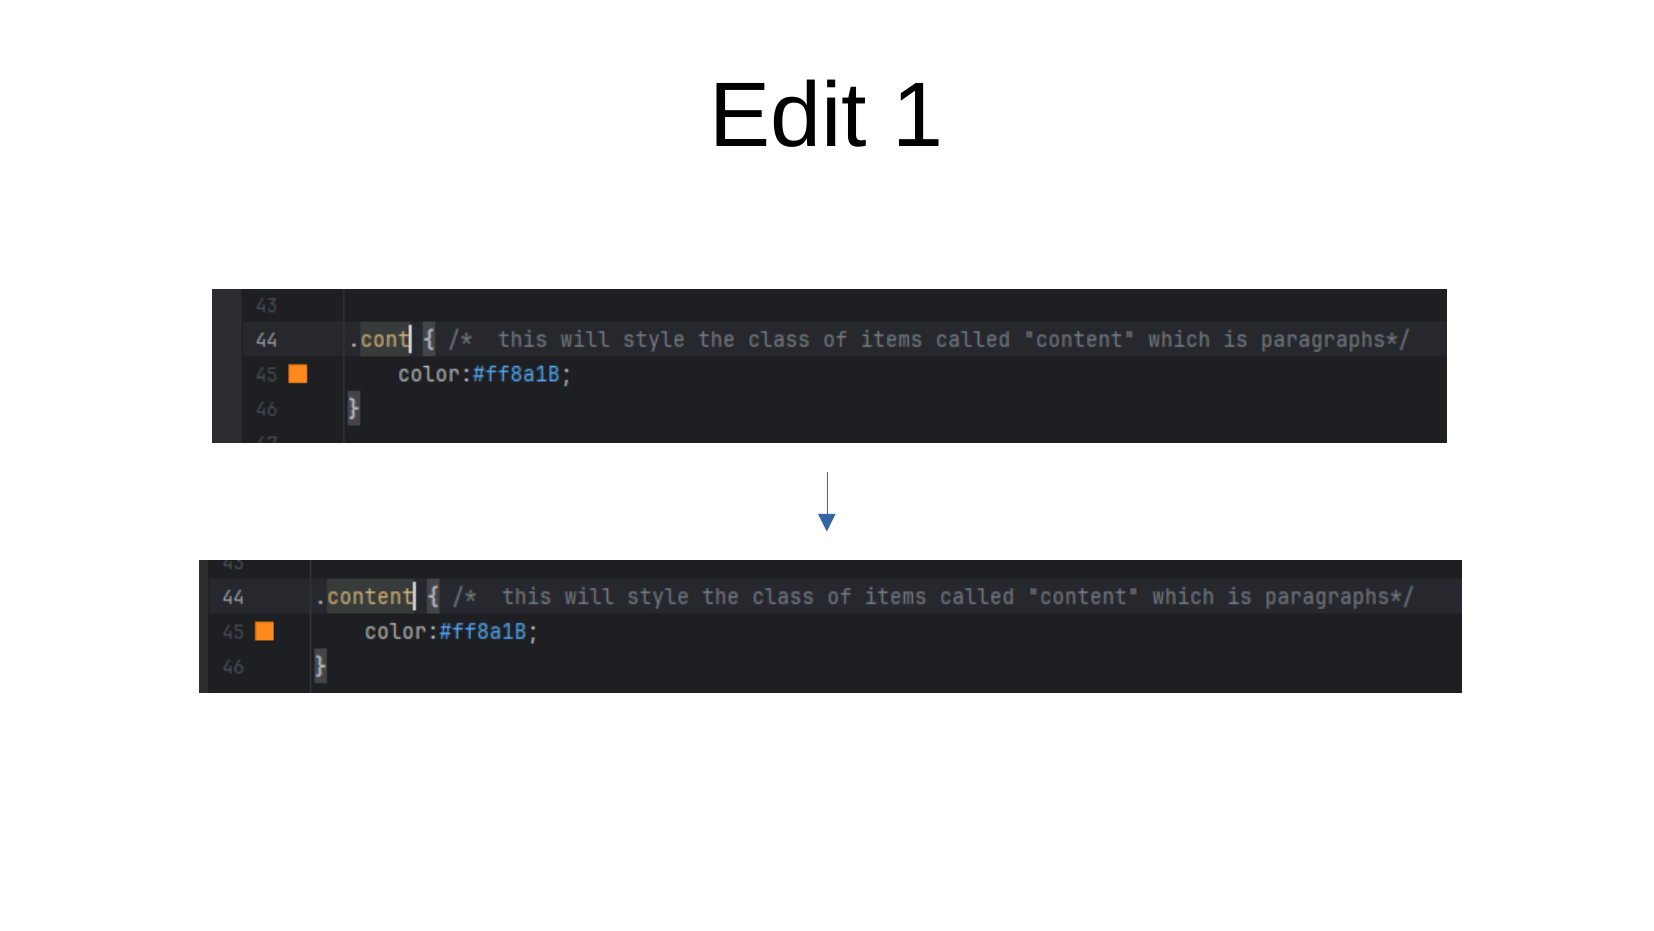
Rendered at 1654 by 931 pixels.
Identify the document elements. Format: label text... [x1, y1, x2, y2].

title Edit 1 [82, 37, 1571, 193]
picture [212, 289, 1447, 443]
picture [199, 560, 1462, 693]
